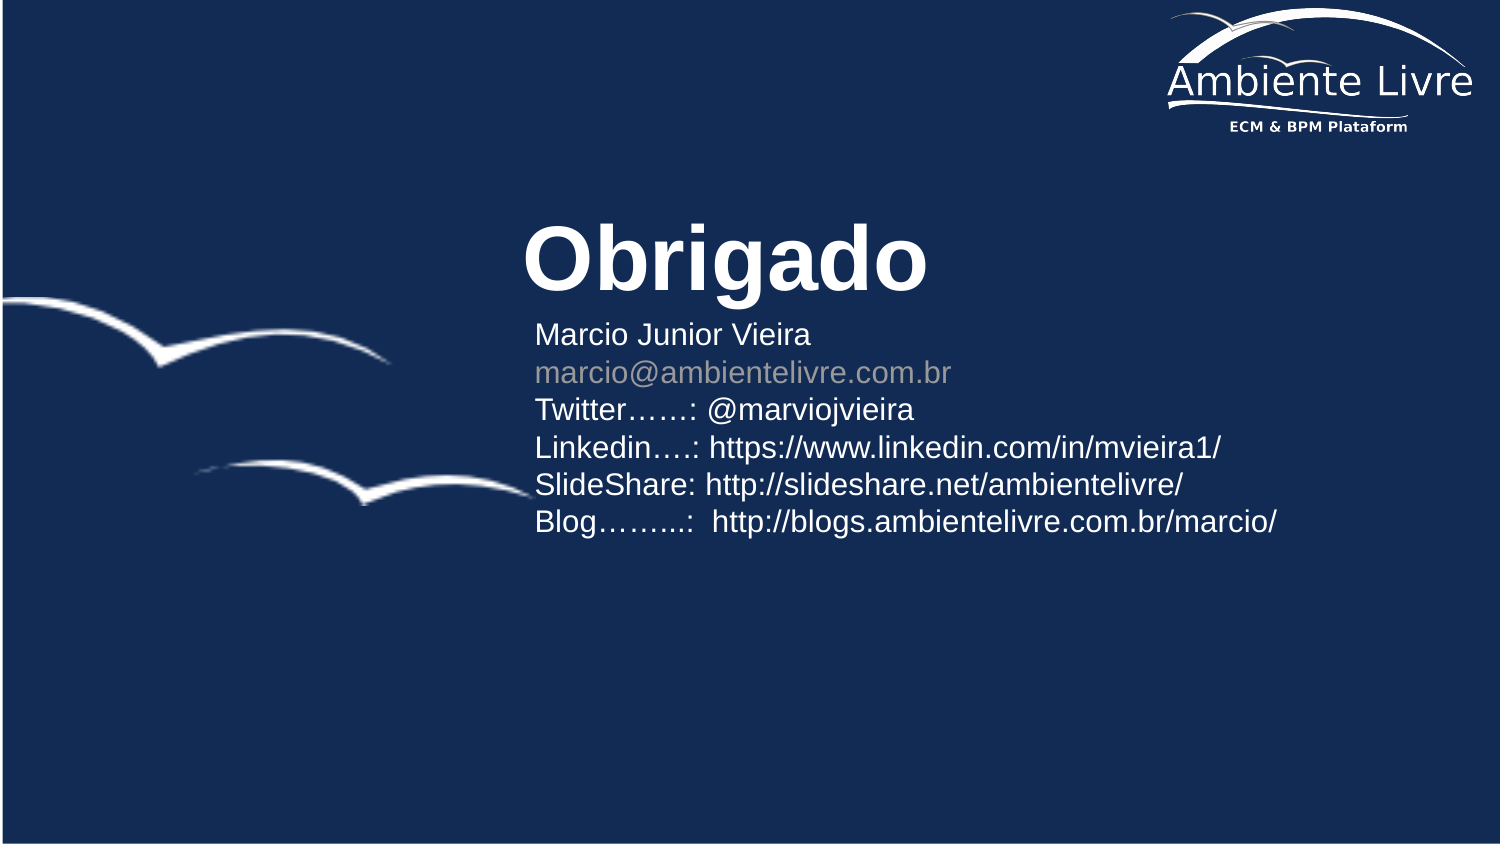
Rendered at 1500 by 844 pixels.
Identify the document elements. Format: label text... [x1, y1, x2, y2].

title Obrigado [507, 70, 1453, 310]
picture [1167, 8, 1472, 132]
picture [0, 297, 519, 506]
text_box Marcio Junior Vieira marcio@ambientelivre.com.br Twitter……: @marviojvieira Linkedin….: https://www.linkedin.com/in/mvieira1/ SlideShare: http://slideshare.net/ambientelivre/ Blog……...: http://blogs.ambientelivre.com.br/marcio/ [519, 307, 1465, 547]
